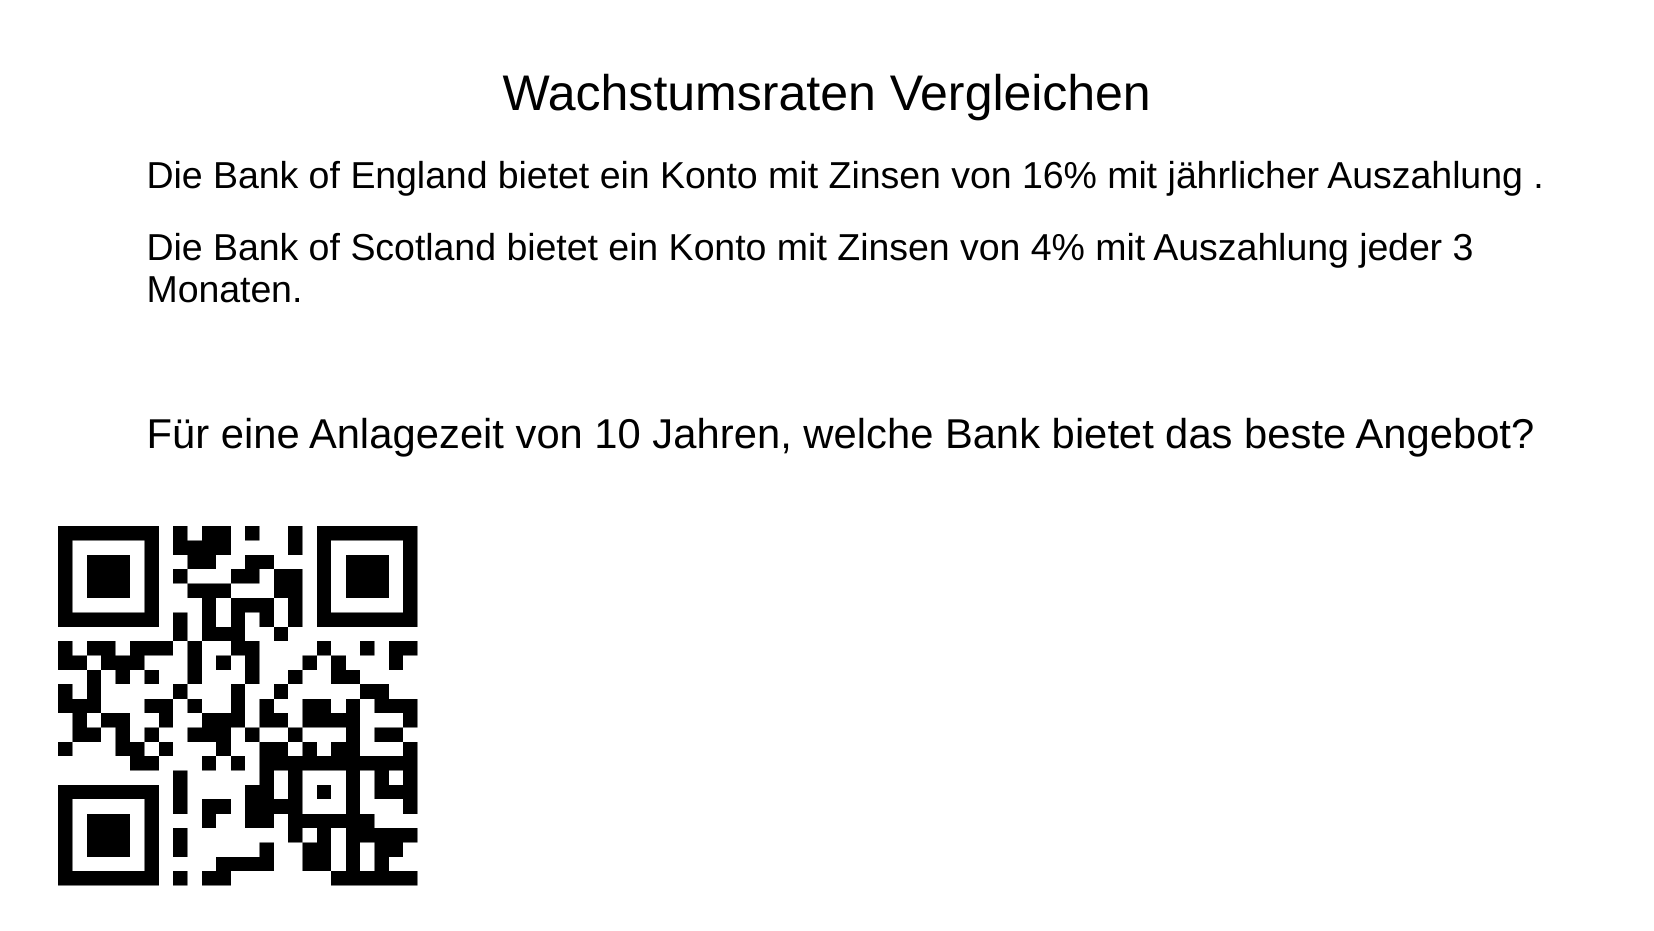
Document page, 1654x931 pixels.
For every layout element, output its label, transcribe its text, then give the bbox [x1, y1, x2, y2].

title Wachstumsraten Vergleichen [82, 15, 1571, 171]
list Die Bank of England bietet ein Konto mit Zinsen von 16% mit jährlicher Auszahlung . Die Bank of Scotland bietet ein Konto mit Zinsen von 4% mit Auszahlung jeder 3 Monaten. Für eine Anlagezeit von 10 Jahren, welche Bank bietet das beste Angebot? [75, 154, 1565, 875]
picture [29, 497, 446, 914]
